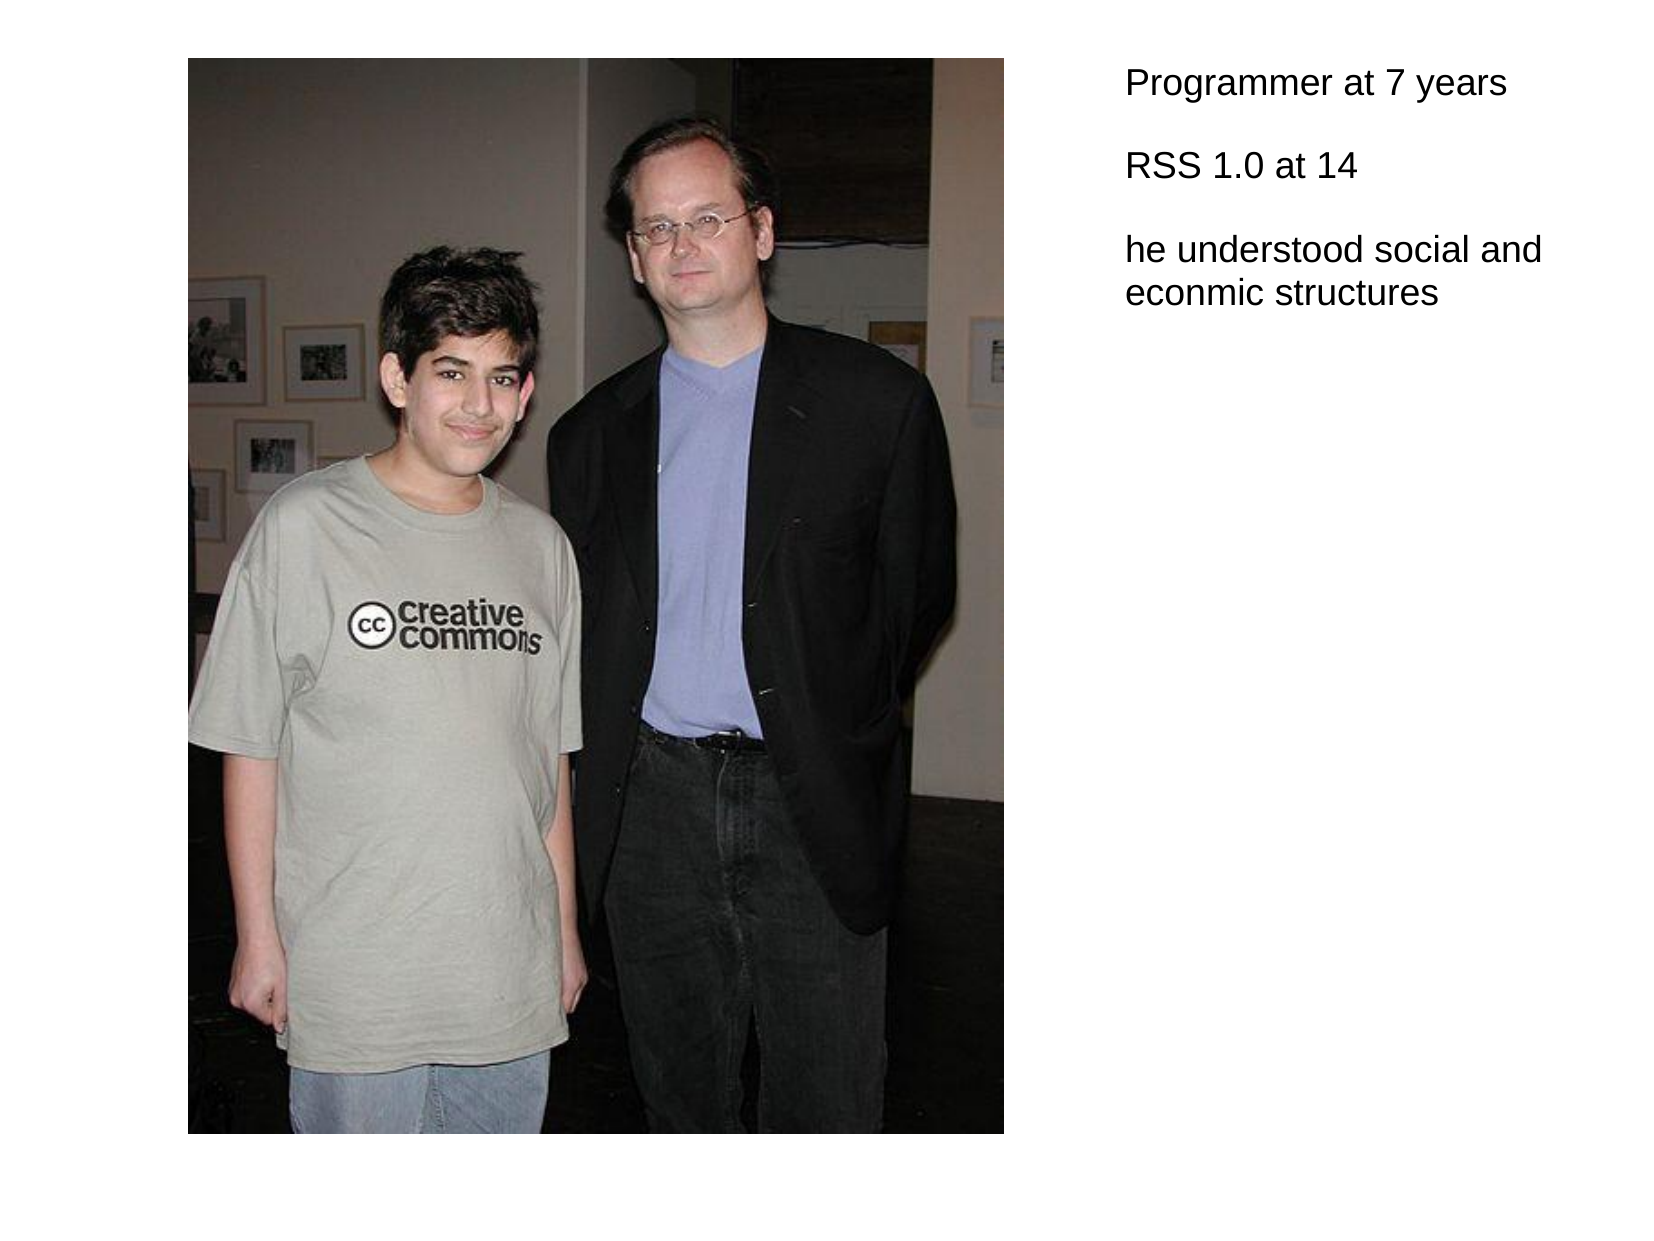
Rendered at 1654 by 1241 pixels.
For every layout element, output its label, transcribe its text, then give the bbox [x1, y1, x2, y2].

text_box Programmer at 7 years RSS 1.0 at 14 he understood social and econmic structures [1039, 53, 1619, 959]
picture [188, 58, 1004, 1134]
